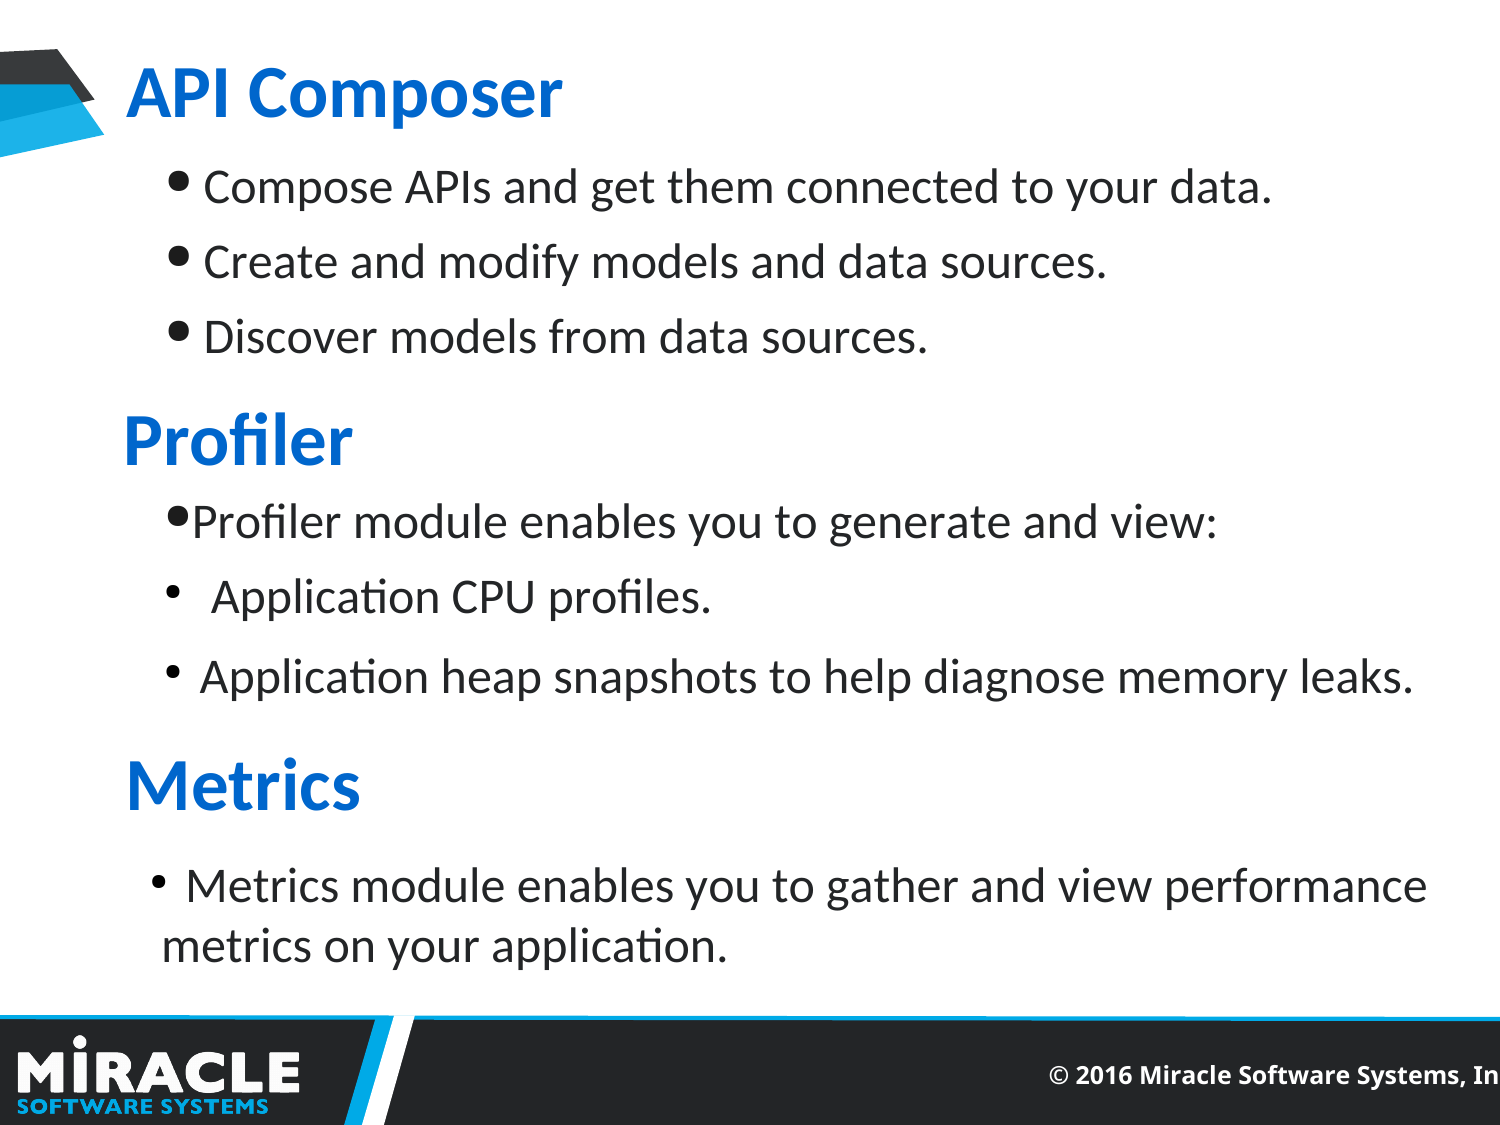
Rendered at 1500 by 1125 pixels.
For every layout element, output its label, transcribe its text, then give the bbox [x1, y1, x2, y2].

text_box API Composer [111, 35, 580, 141]
text_box Metrics [110, 727, 377, 833]
text_box Metrics module enables you to gather and view performance metrics on your application. [135, 845, 1445, 981]
text_box Profiler [108, 382, 388, 488]
text_box Compose APIs and get them connected to your data. Create and modify models and data sources. Discover models from data sources. [150, 146, 1441, 371]
text_box Profiler module enables you to generate and view: Application CPU profiles. Application heap snapshots to help diagnose memory leaks. [149, 480, 1500, 754]
